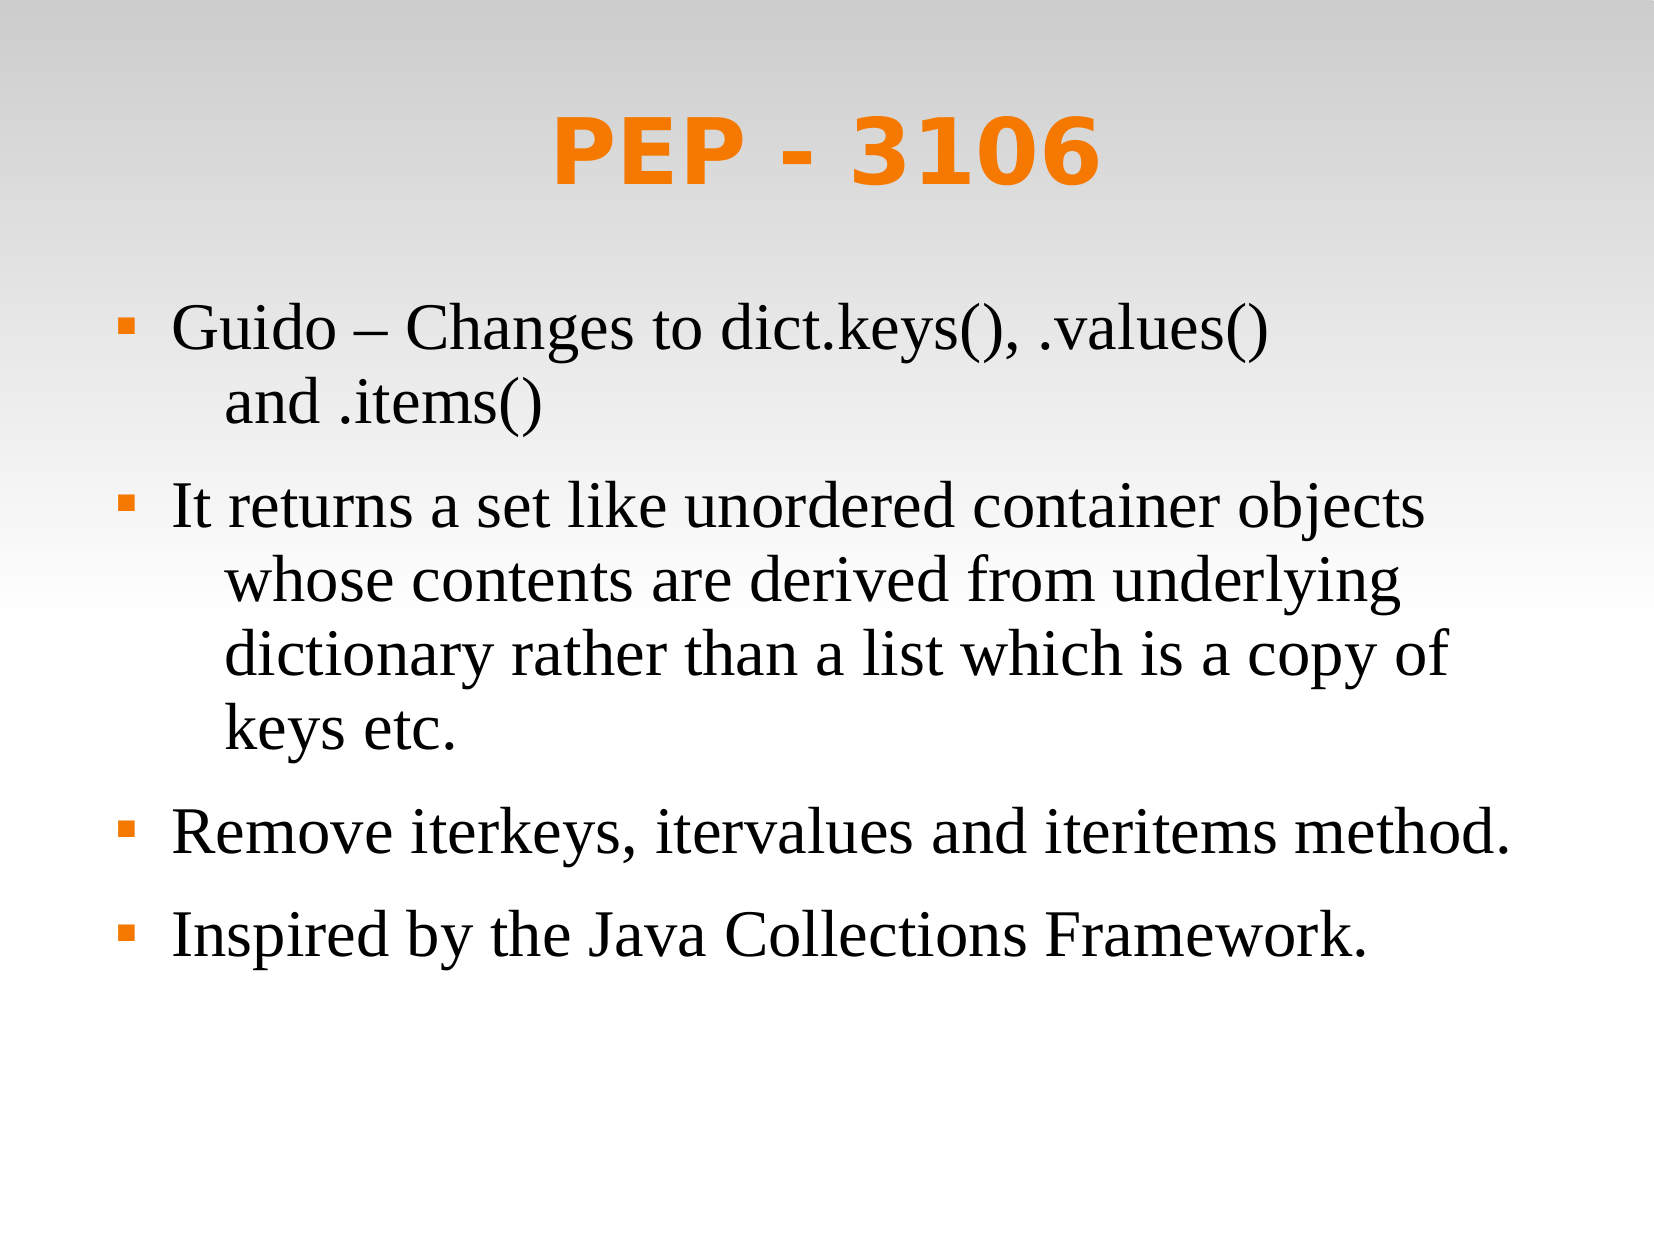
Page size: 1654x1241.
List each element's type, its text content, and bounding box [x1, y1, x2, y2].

list Guido – Changes to dict.keys(), .values() and .items() It returns a set like unordered container objects whose contents are derived from underlying dictionary rather than a list which is a copy of keys etc. Remove iterkeys, itervalues and iteritems method. Inspired by the Java Collections Framework. [82, 290, 1571, 1136]
title PEP - 3106 [82, 56, 1571, 250]
